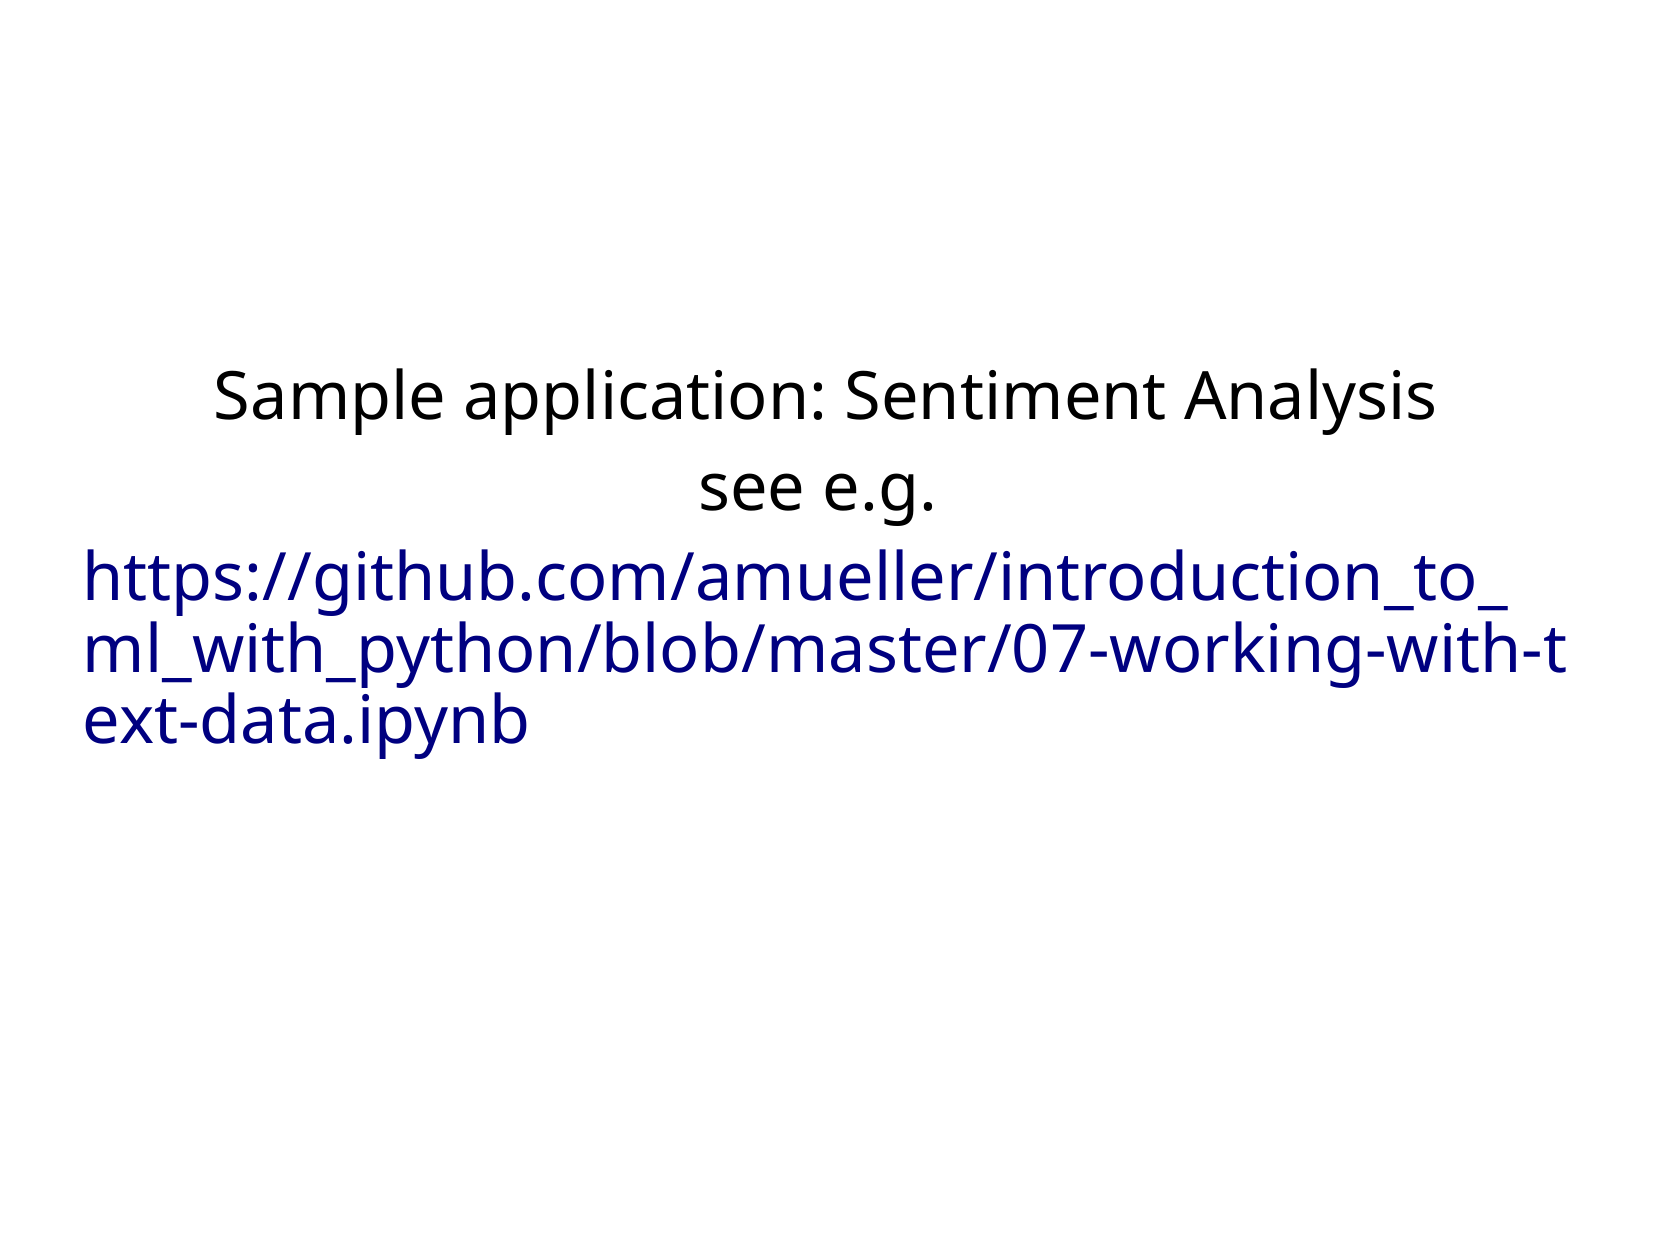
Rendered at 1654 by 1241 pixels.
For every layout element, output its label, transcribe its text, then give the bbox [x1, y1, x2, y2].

subtitle Sample application: Sentiment Analysis see e.g. https://github.com/amueller/introduction_to_ml_with_python/blob/master/07-working-with-text-data.ipynb [82, 49, 1571, 1010]
